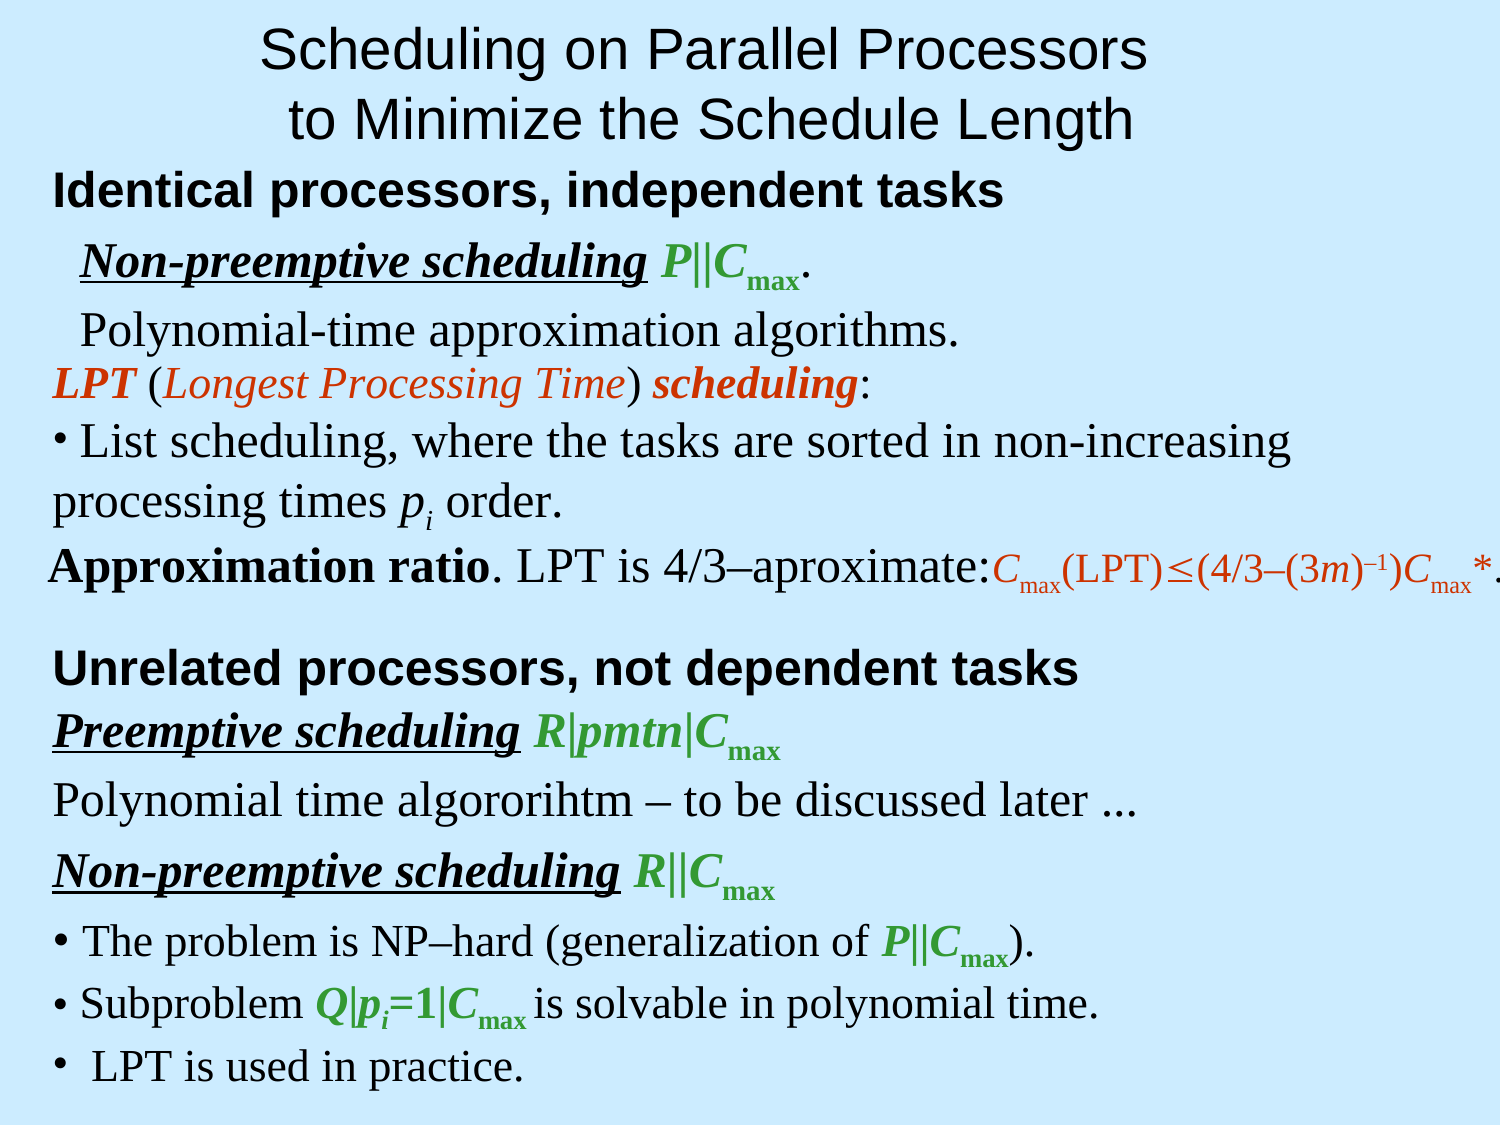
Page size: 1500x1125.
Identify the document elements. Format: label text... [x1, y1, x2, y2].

text_box Non-preemptive scheduling R||Cmax The problem is NP–hard (generalization of P||Cmax). Subproblem Q|pi=1|Cmax is solvable in polynomial time. LPT is used in practice. [37, 830, 1500, 1099]
text_box Unrelated processors, not dependent tasks [37, 627, 1500, 690]
text_box Identical processors, independent tasks [37, 149, 1500, 226]
title Scheduling on Parallel Processors to Minimize the Schedule Length [0, 0, 1463, 175]
text_box Preemptive scheduling R|pmtn|Cmax Polynomial time algororihtm – to be discussed later ... [37, 690, 1500, 830]
text_box LPT (Longest Processing Time) scheduling: List scheduling, where the tasks are sorted in non-increasing processing times pi order. [37, 345, 1500, 524]
text_box Non-preemptive scheduling P||Cmax. Polynomial-time approximation algorithms. [64, 219, 1500, 364]
text_box Approximation ratio. LPT is 4/3–aproximate:Cmax(LPT)(4/3–(3m)–1)Cmax*. [32, 524, 1500, 606]
